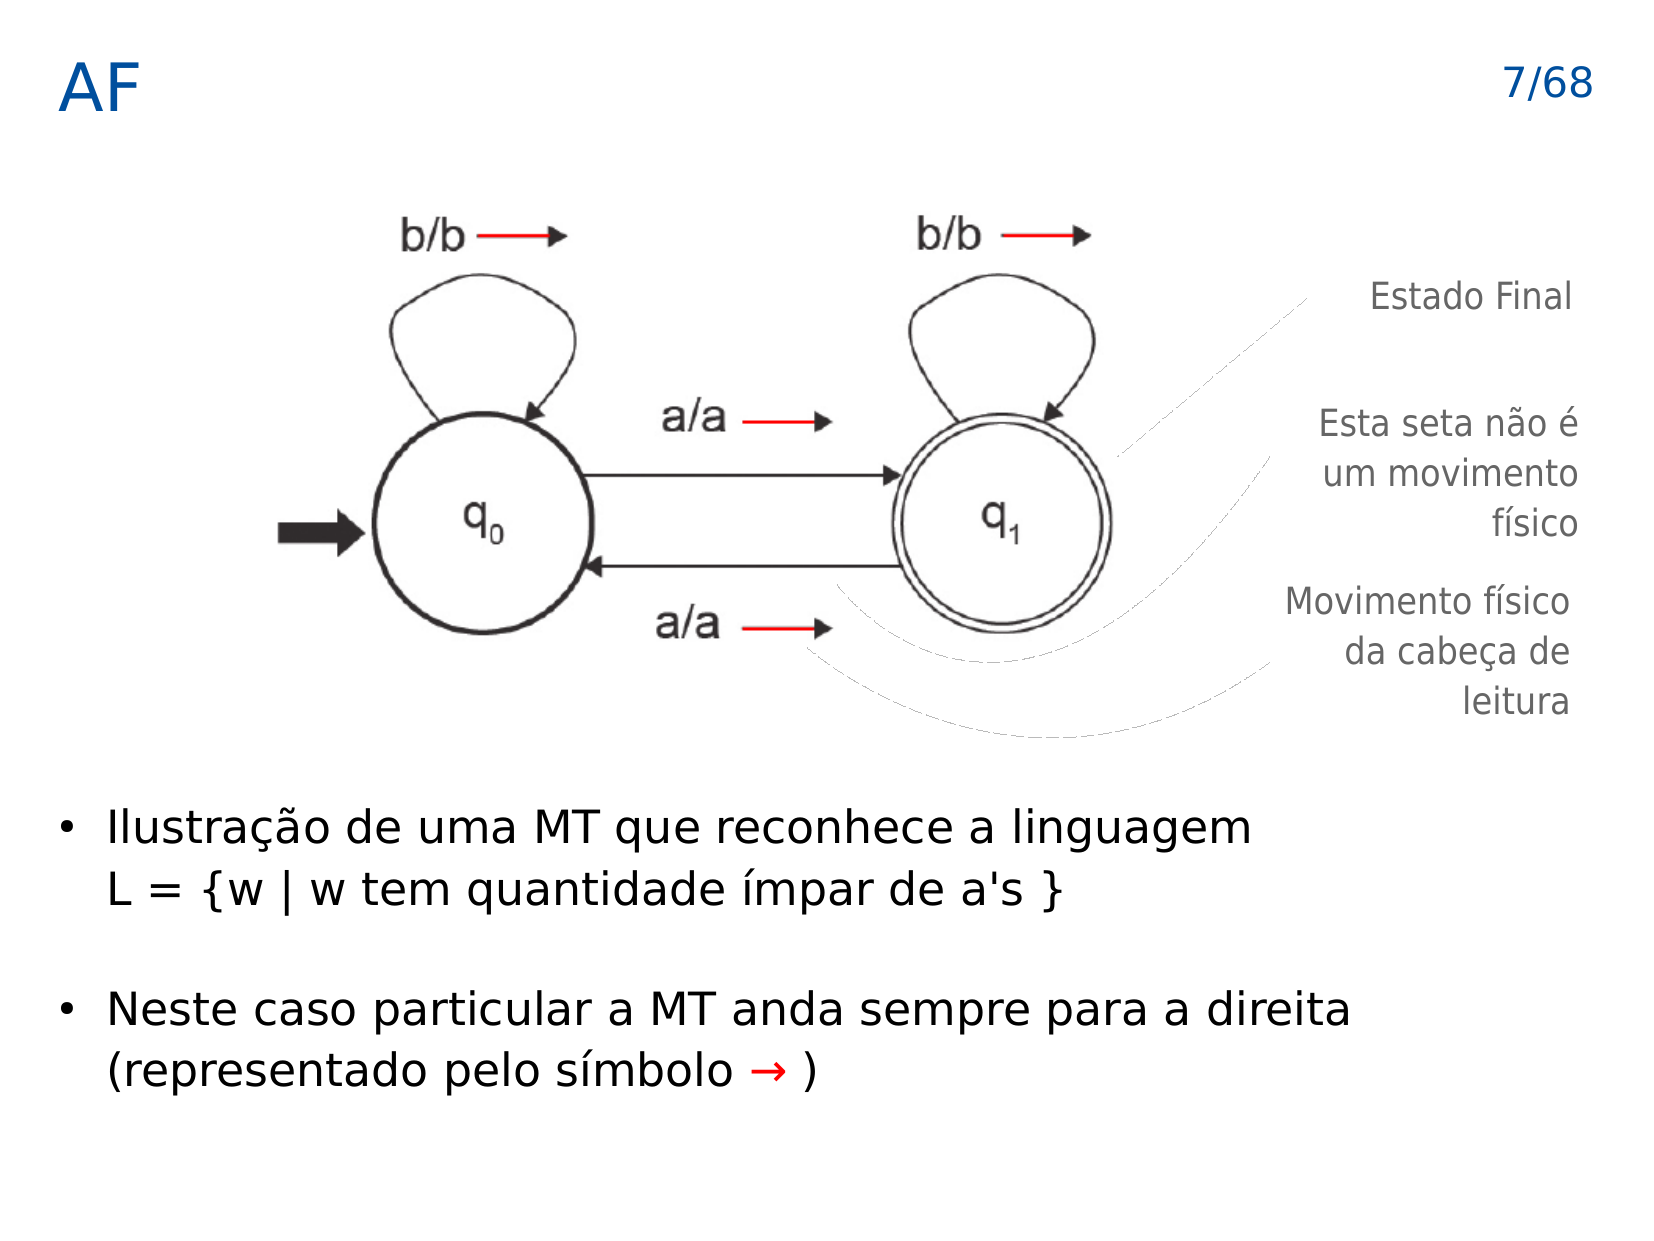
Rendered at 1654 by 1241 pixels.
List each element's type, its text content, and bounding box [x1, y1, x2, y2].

text_box Estado Final [1354, 260, 1589, 326]
text_box Movimento físico da cabeça de leitura [1269, 565, 1595, 781]
list Ilustração de uma MT que reconhece a linguagem L = {w | w tem quantidade ímpar de a's } Neste caso particular a MT anda sempre para a direita (representado pelo símbolo → ) [59, 793, 1595, 1182]
text_box Esta seta não é um movimento físico [1242, 387, 1595, 553]
picture [275, 203, 1118, 648]
title AF [59, 29, 1625, 148]
